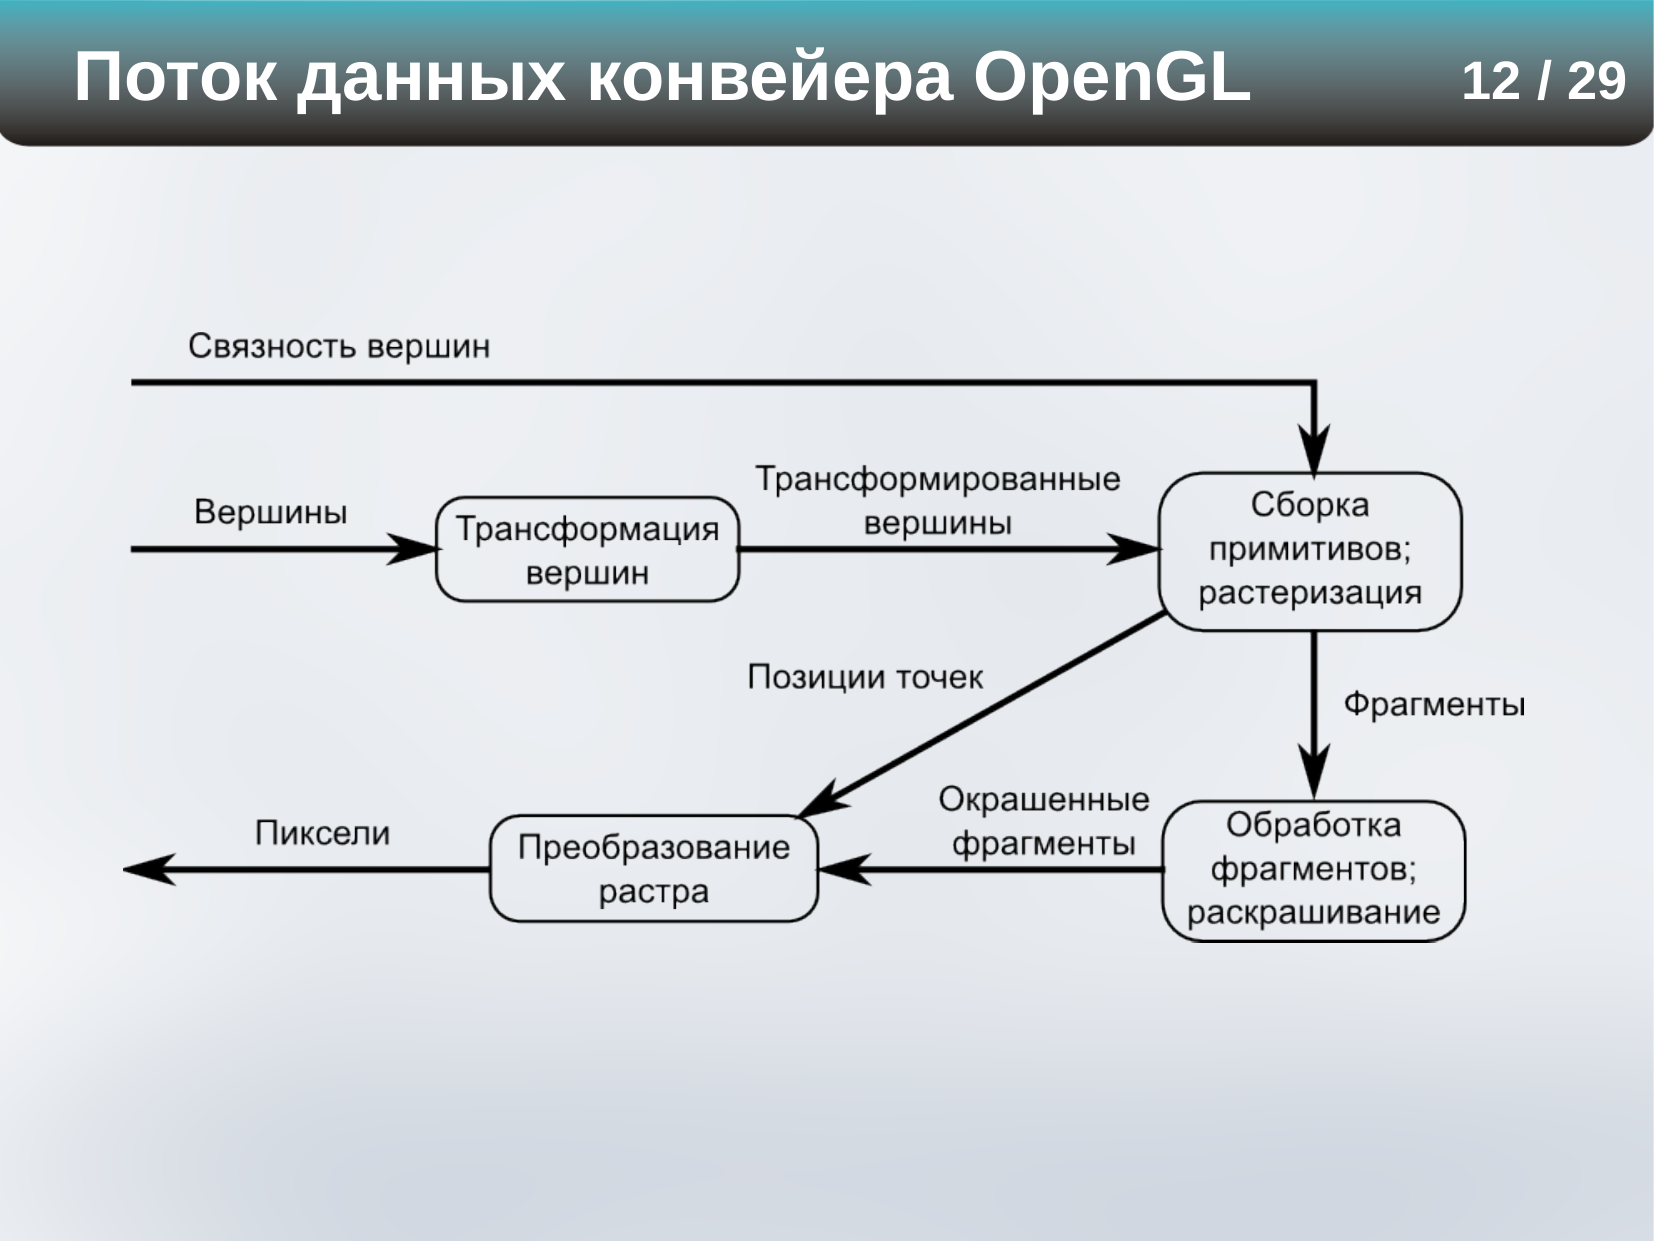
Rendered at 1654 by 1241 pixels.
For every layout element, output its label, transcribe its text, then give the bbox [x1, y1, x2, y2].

text_box <номер> / 29 [1446, 42, 1654, 179]
picture [0, 0, 1654, 1241]
text_box Поток данных конвейера OpenGL [59, 29, 1418, 124]
